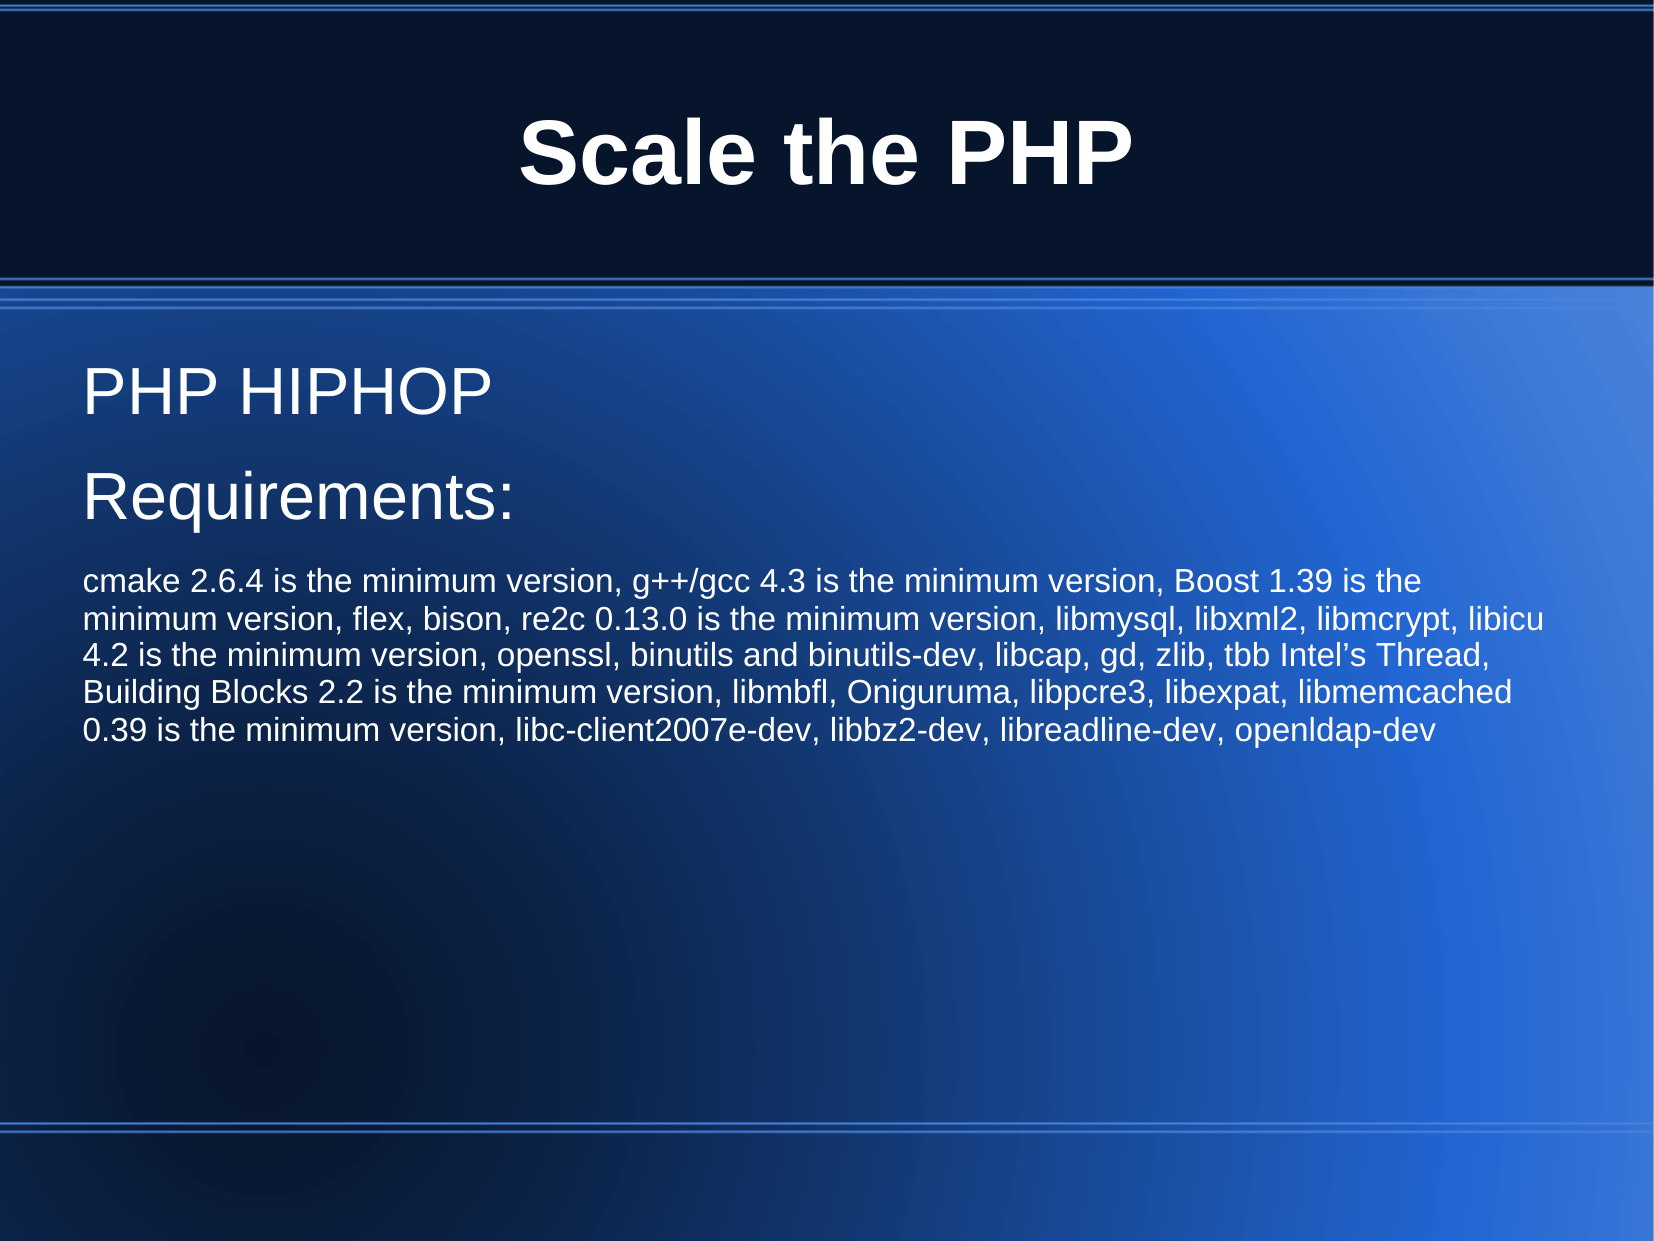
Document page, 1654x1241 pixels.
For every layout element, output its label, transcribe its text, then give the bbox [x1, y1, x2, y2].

picture [0, 0, 1654, 1241]
list PHP HIPHOP Requirements: cmake 2.6.4 is the minimum version, g++/gcc 4.3 is the minimum version, Boost 1.39 is the minimum version, flex, bison, re2c 0.13.0 is the minimum version, libmysql, libxml2, libmcrypt, libicu 4.2 is the minimum version, openssl, binutils and binutils-dev, libcap, gd, zlib, tbb Intel’s Thread, Building Blocks 2.2 is the minimum version, libmbfl, Oniguruma, libpcre3, libexpat, libmemcached 0.39 is the minimum version, libc-client2007e-dev, libbz2-dev, libreadline-dev, openldap-dev [82, 354, 1565, 1173]
title Scale the PHP [82, 49, 1571, 257]
